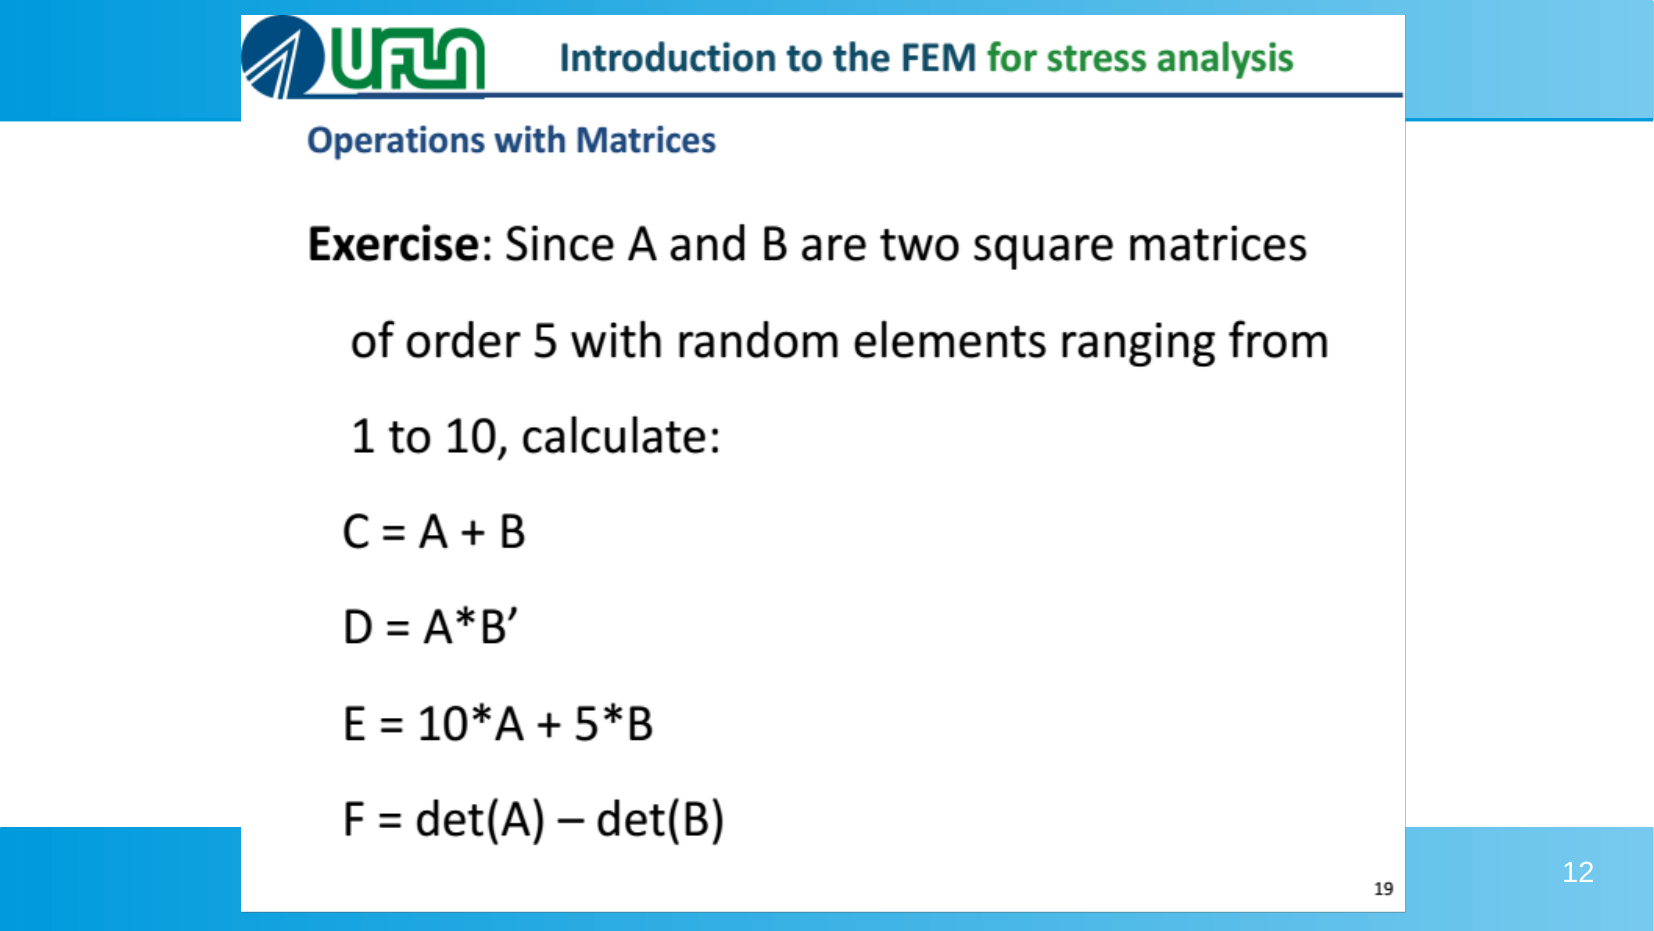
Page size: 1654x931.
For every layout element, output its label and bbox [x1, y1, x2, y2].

picture [241, 15, 1409, 914]
